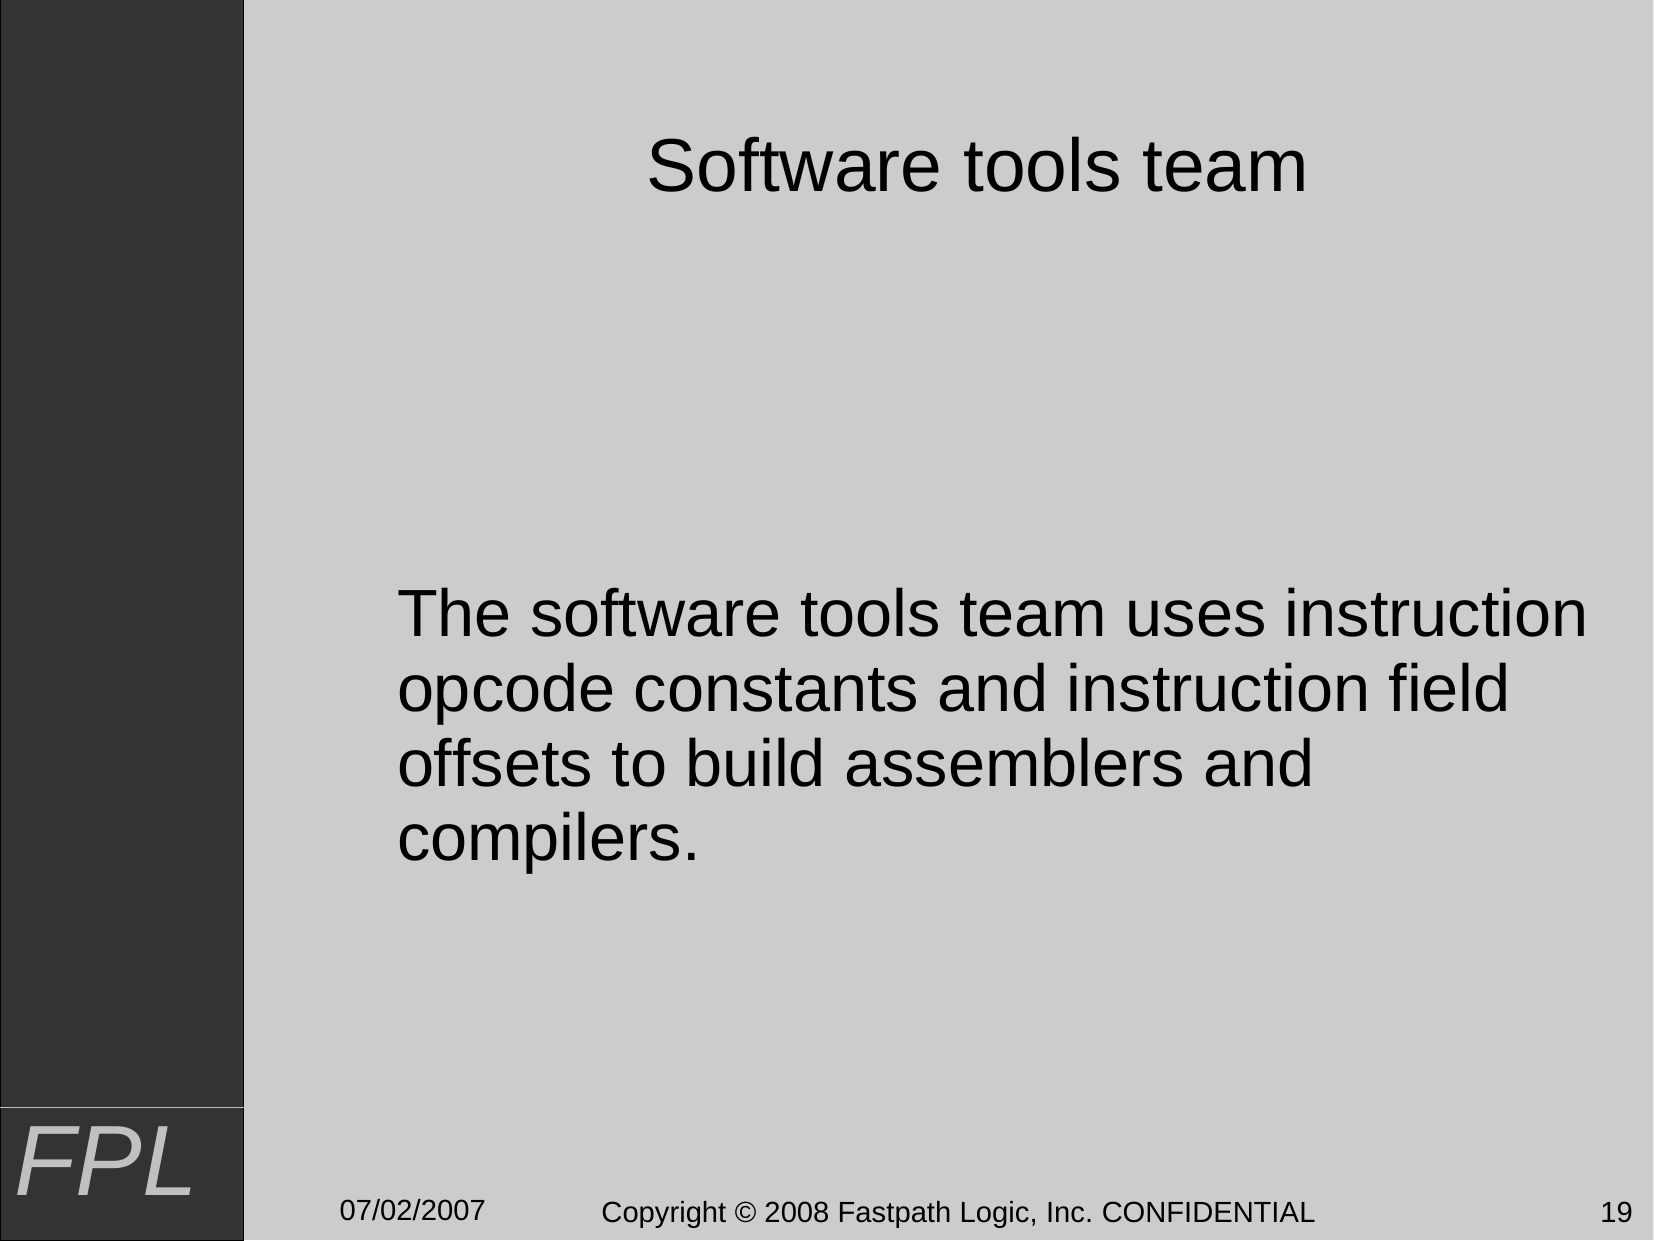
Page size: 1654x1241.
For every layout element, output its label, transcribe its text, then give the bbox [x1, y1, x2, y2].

subtitle The software tools team uses instruction opcode constants and instruction field offsets to build assemblers and compilers. [322, 272, 1635, 1179]
title Software tools team [427, 57, 1530, 272]
